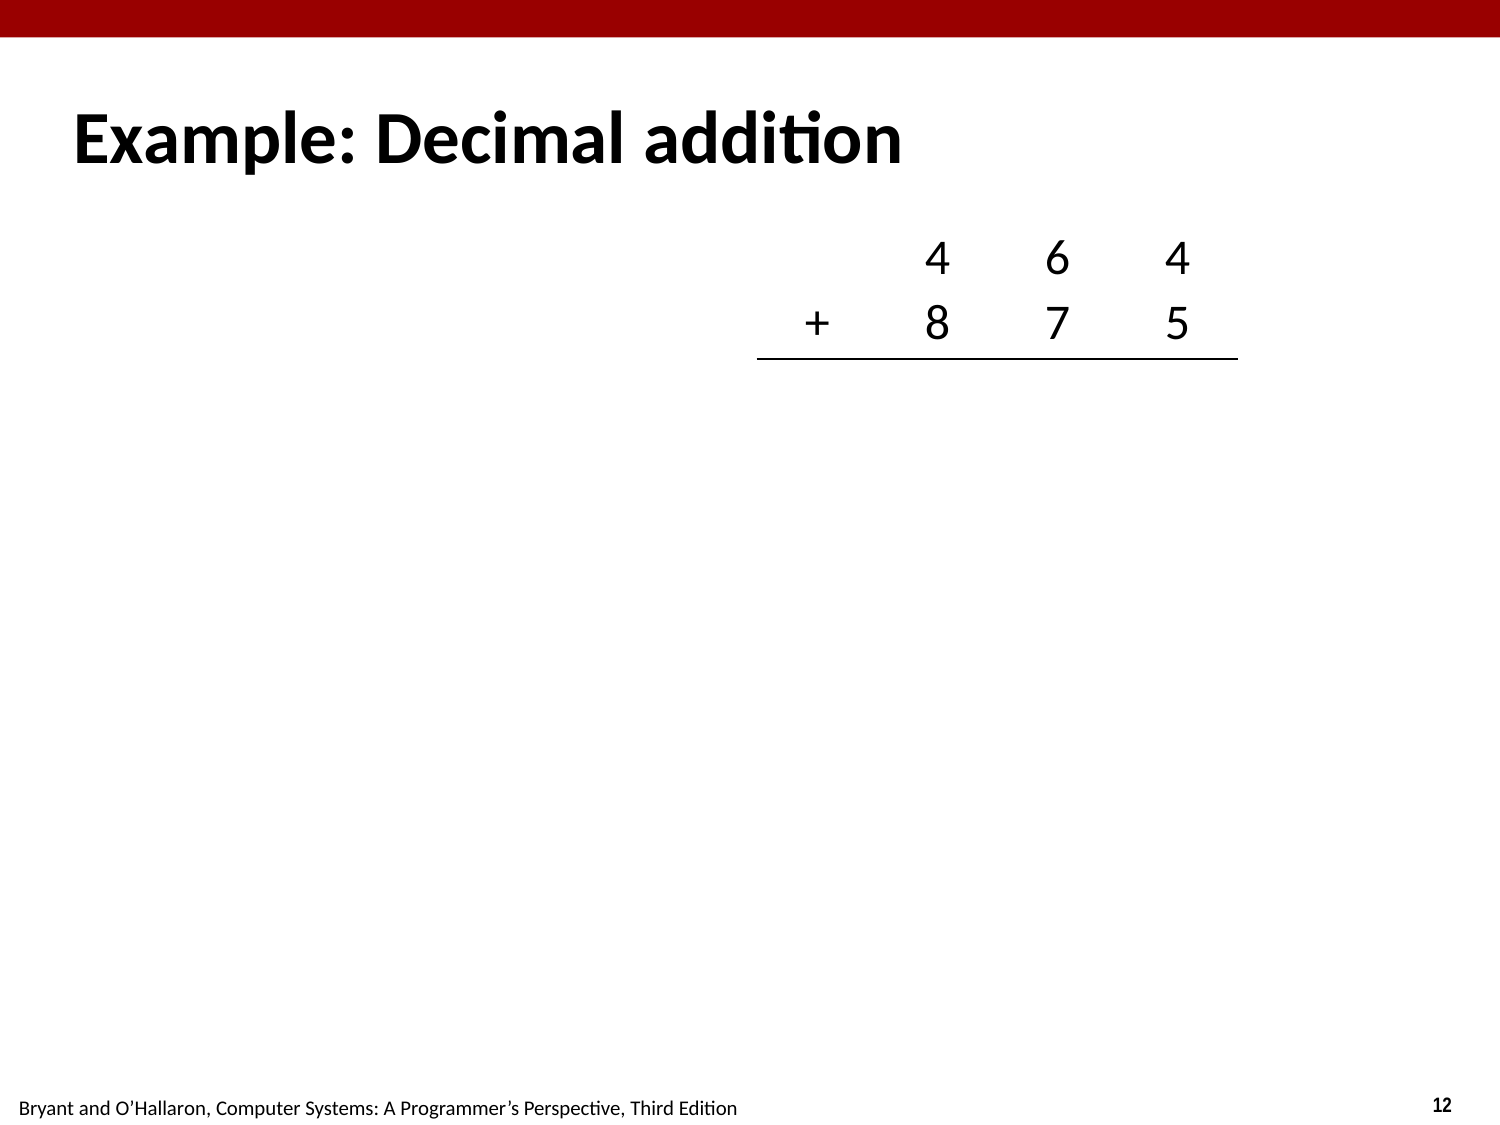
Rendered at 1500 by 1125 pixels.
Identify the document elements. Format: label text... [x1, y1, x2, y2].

table_cell [1118, 360, 1237, 419]
table_cell 8 [878, 295, 997, 358]
table_header [758, 230, 877, 293]
table_cell [998, 360, 1117, 419]
table_cell [638, 295, 757, 358]
table_cell [758, 360, 877, 419]
table_cell [878, 360, 997, 419]
table_header 4 [1118, 230, 1237, 293]
title Example: Decimal addition [58, 71, 1304, 197]
table_cell 5 [1118, 295, 1237, 358]
table_header 6 [998, 230, 1117, 293]
table_header [638, 230, 757, 293]
list [65, 223, 1361, 1040]
table_cell 7 [998, 295, 1117, 358]
table_cell + [758, 295, 877, 358]
table_cell [638, 360, 757, 419]
table_header 4 [878, 230, 997, 293]
